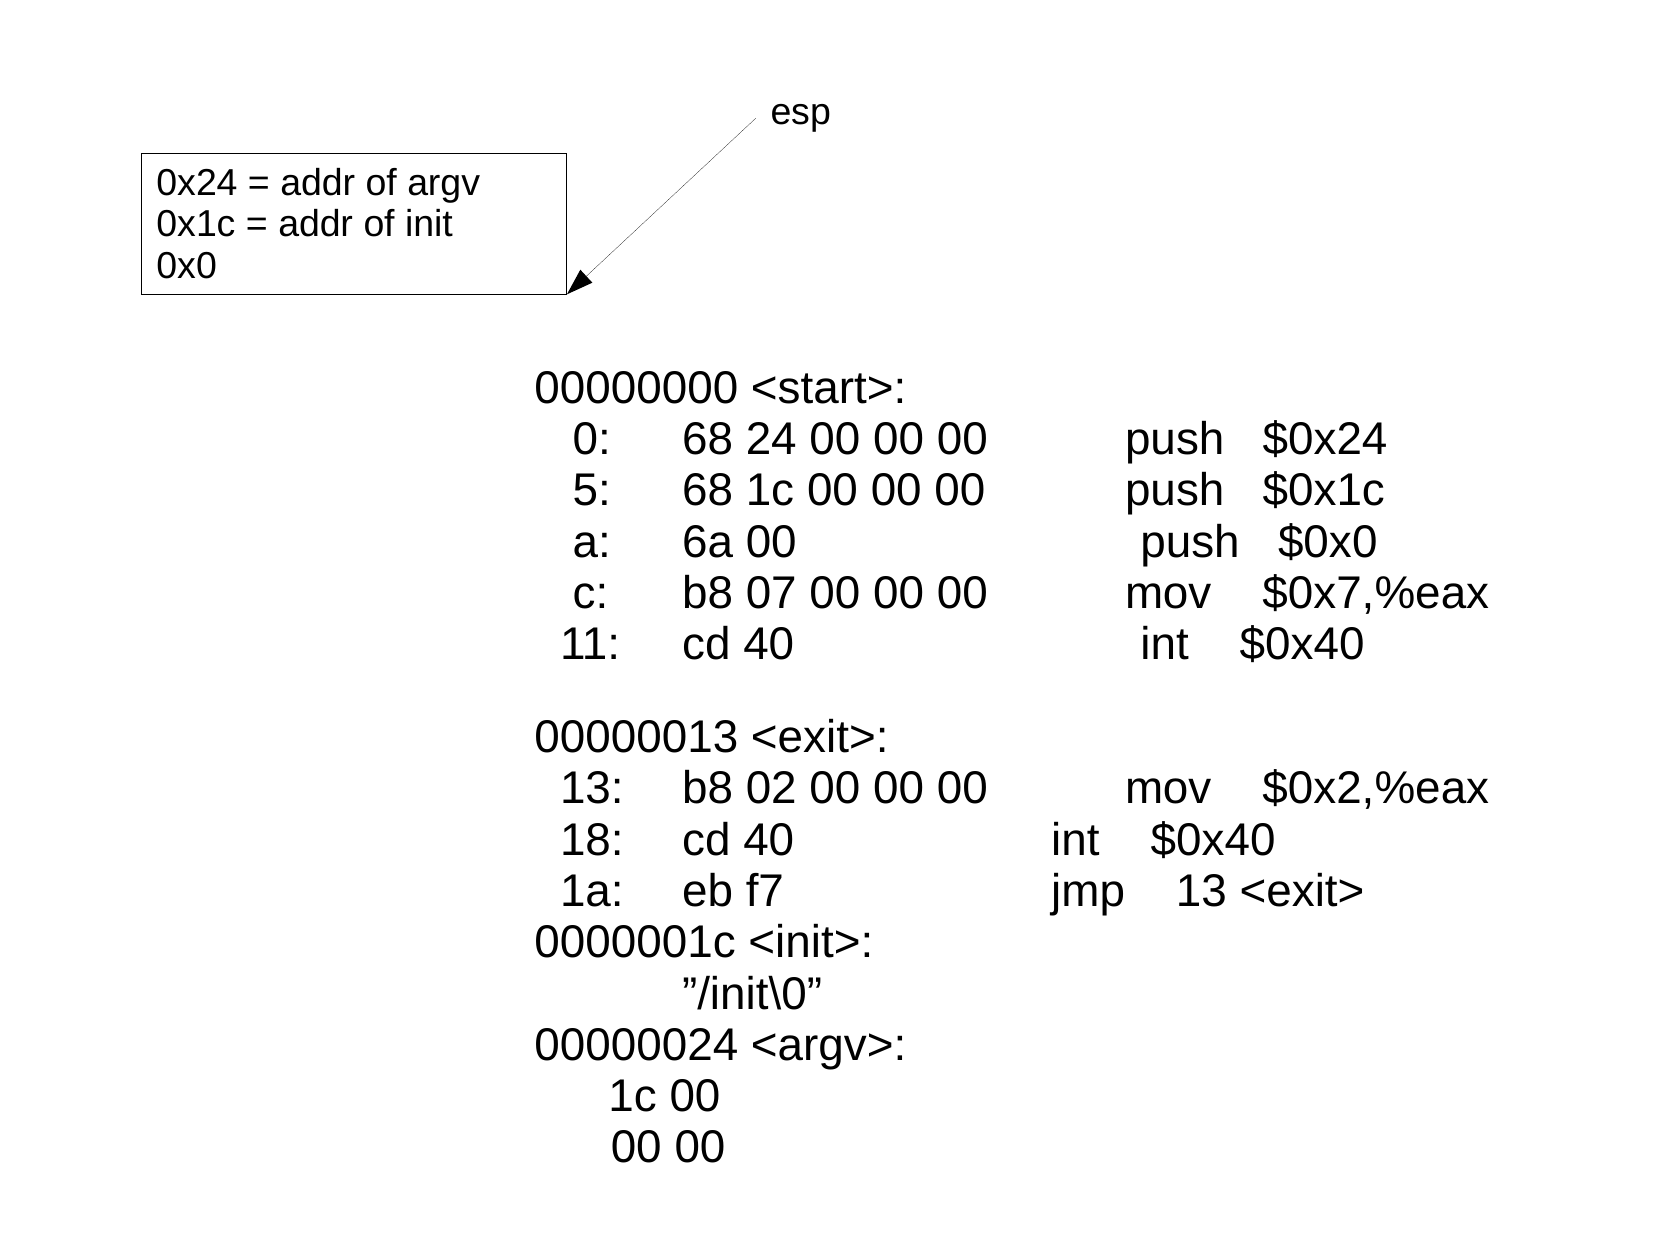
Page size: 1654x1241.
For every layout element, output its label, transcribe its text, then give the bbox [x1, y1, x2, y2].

text_box 00000000 <start>: 0: 68 24 00 00 00 push $0x24 5: 68 1c 00 00 00 push $0x1c a: 6a 00 push $0x0 c: b8 07 00 00 00 mov $0x7,%eax 11: cd 40 int $0x40 00000013 <exit>: 13: b8 02 00 00 00 mov $0x2,%eax 18: cd 40 int $0x40 1a: eb f7 jmp 13 <exit> 0000001c <init>: ”/init\0” 00000024 <argv>: 1c 00 00 00 [519, 354, 1560, 1223]
text_box esp [755, 82, 910, 140]
text_box 0x24 = addr of argv 0x1c = addr of init 0x0 [141, 153, 567, 295]
